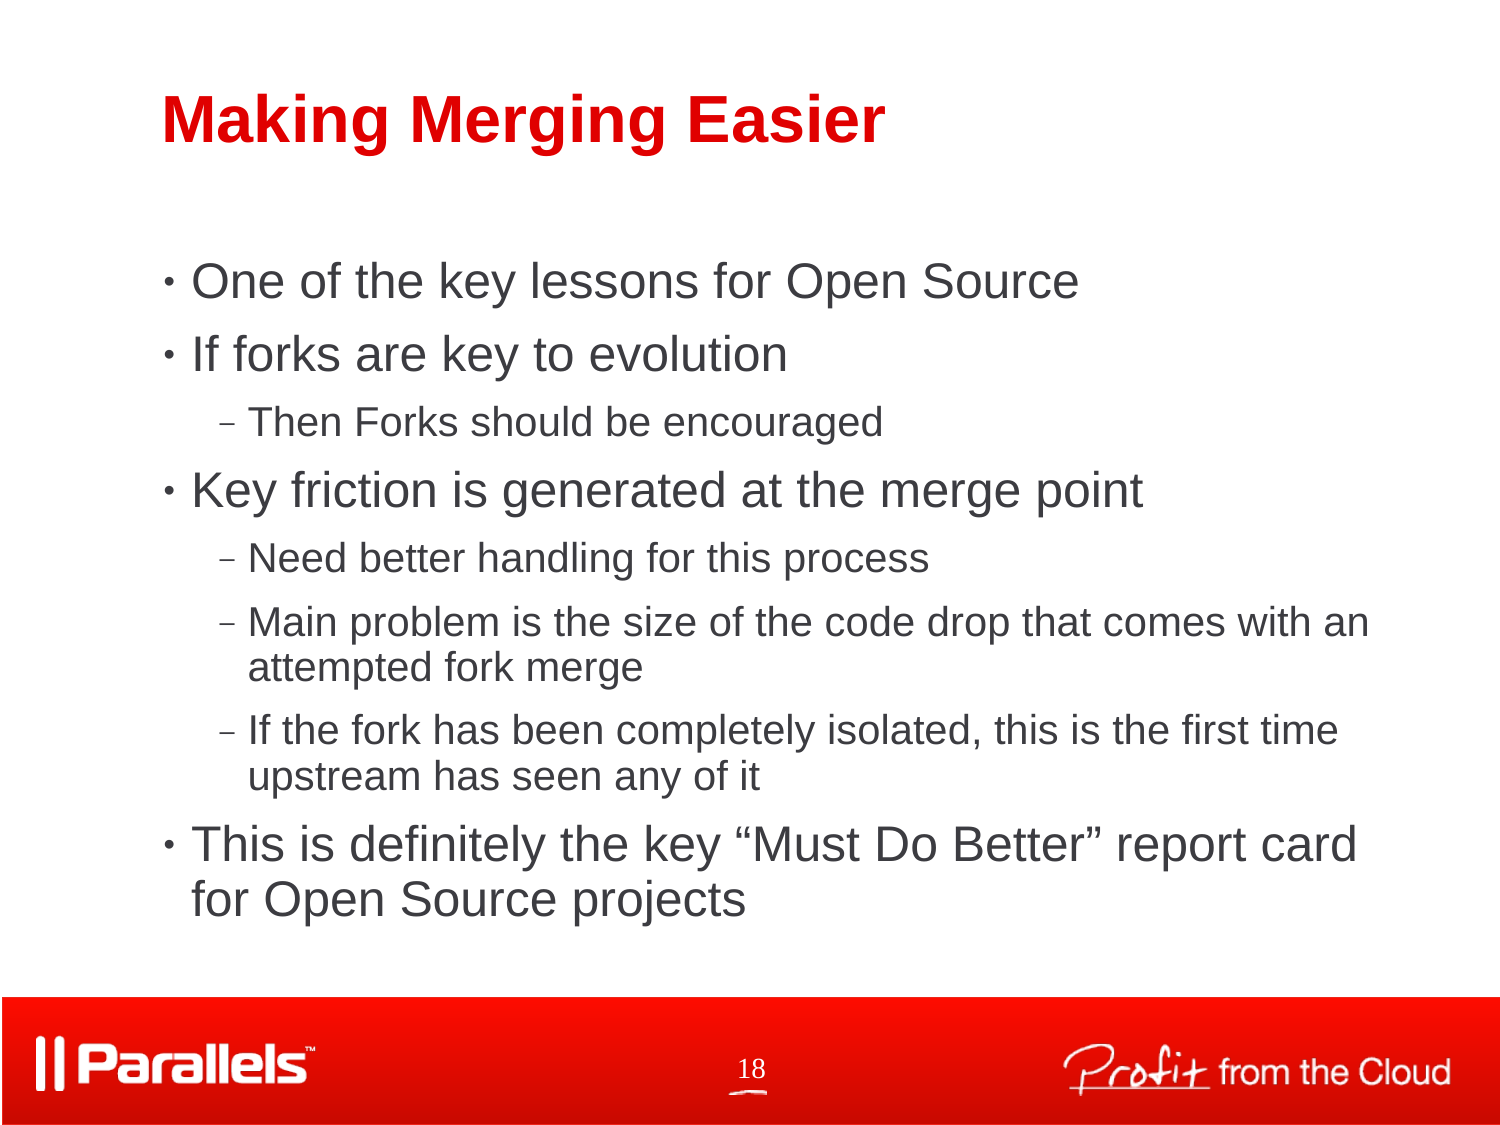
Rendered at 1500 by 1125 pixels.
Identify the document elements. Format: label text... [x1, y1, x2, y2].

title Making Merging Easier [161, 41, 1383, 205]
picture [727, 1090, 767, 1095]
picture [1049, 1033, 1465, 1096]
list One of the key lessons for Open Source If forks are key to evolution Then Forks should be encouraged Key friction is generated at the merge point Need better handling for this process Main problem is the size of the code drop that comes with an attempted fork merge If the fork has been completely isolated, this is the first time upstream has seen any of it This is definitely the key “Must Do Better” report card for Open Source projects [163, 254, 1404, 998]
picture [36, 1034, 318, 1091]
